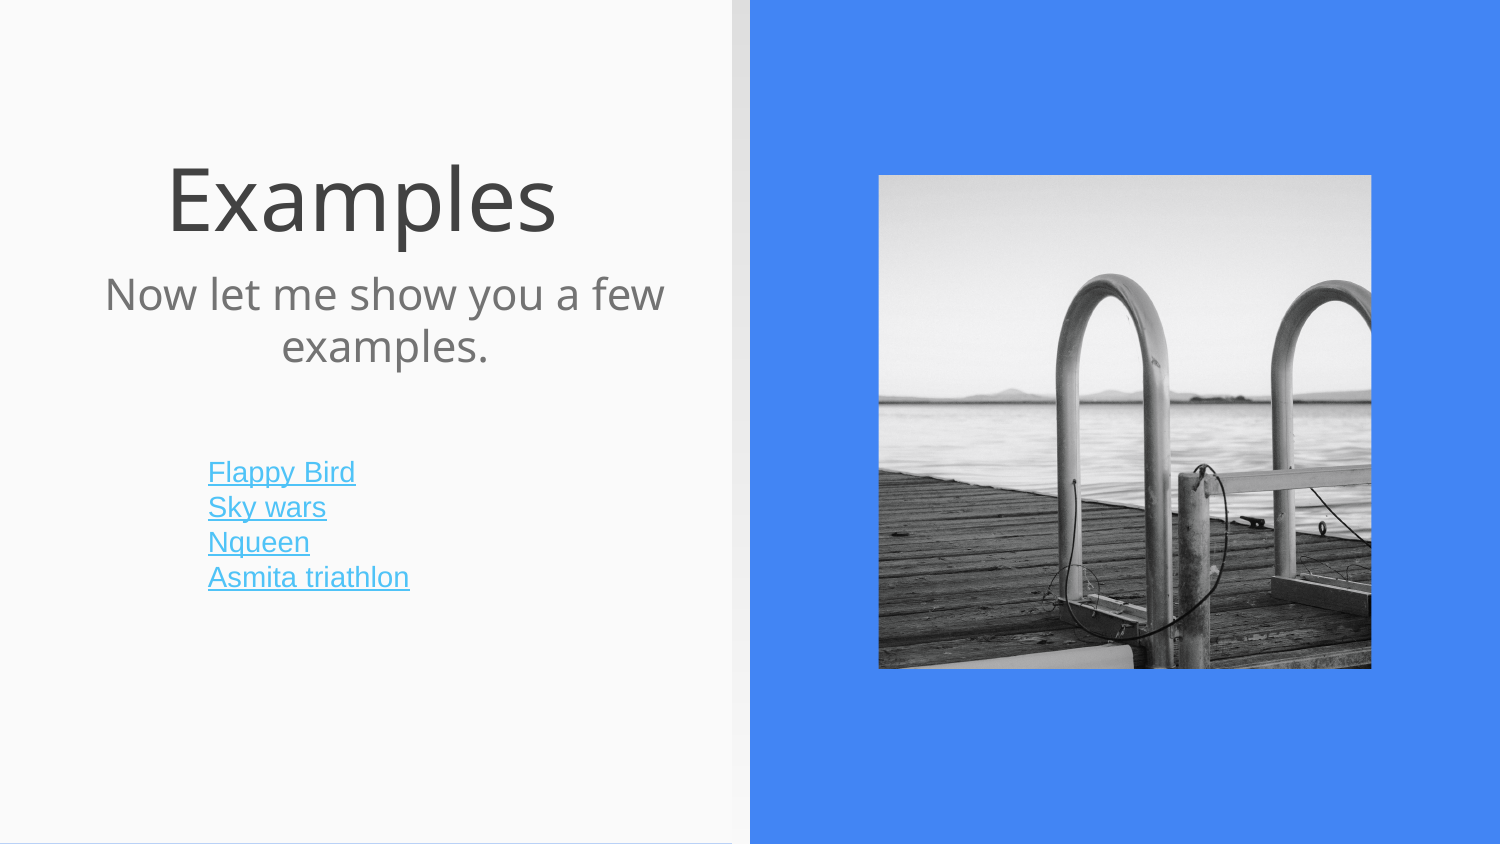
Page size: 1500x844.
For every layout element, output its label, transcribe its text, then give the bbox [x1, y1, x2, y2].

title Examples [29, 21, 694, 265]
subtitle Now let me show you a few examples. [53, 251, 717, 454]
text_box Flappy Bird Sky wars Nqueen Asmita triathlon [192, 438, 606, 601]
picture [878, 175, 1372, 669]
